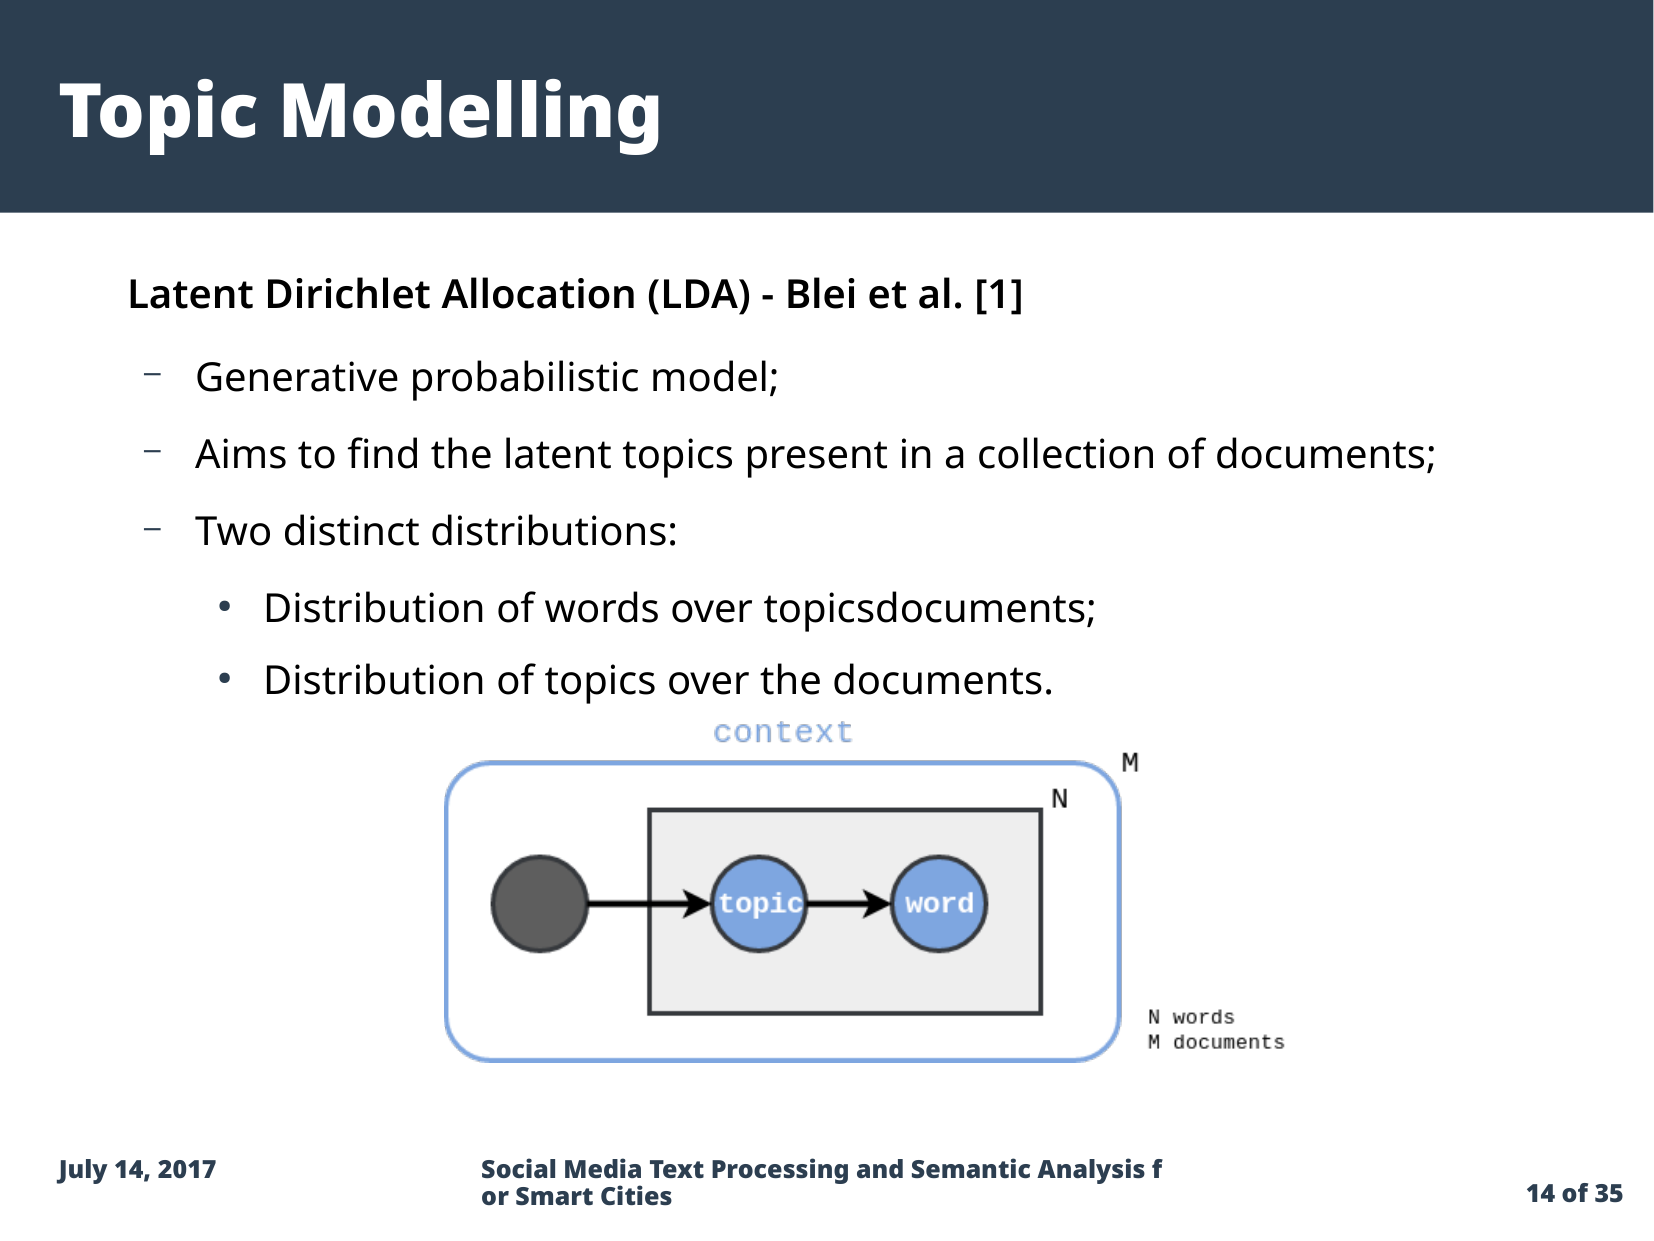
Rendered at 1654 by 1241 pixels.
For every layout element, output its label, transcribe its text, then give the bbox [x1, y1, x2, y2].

title Topic Modelling [59, 29, 1595, 187]
list Latent Dirichlet Allocation (LDA) - Blei et al. [1] Generative probabilistic model; Aims to find the latent topics present in a collection of documents; Two distinct distributions: Distribution of words over topicsdocuments; Distribution of topics over the documents. [59, 265, 1595, 709]
picture [444, 714, 1347, 1063]
